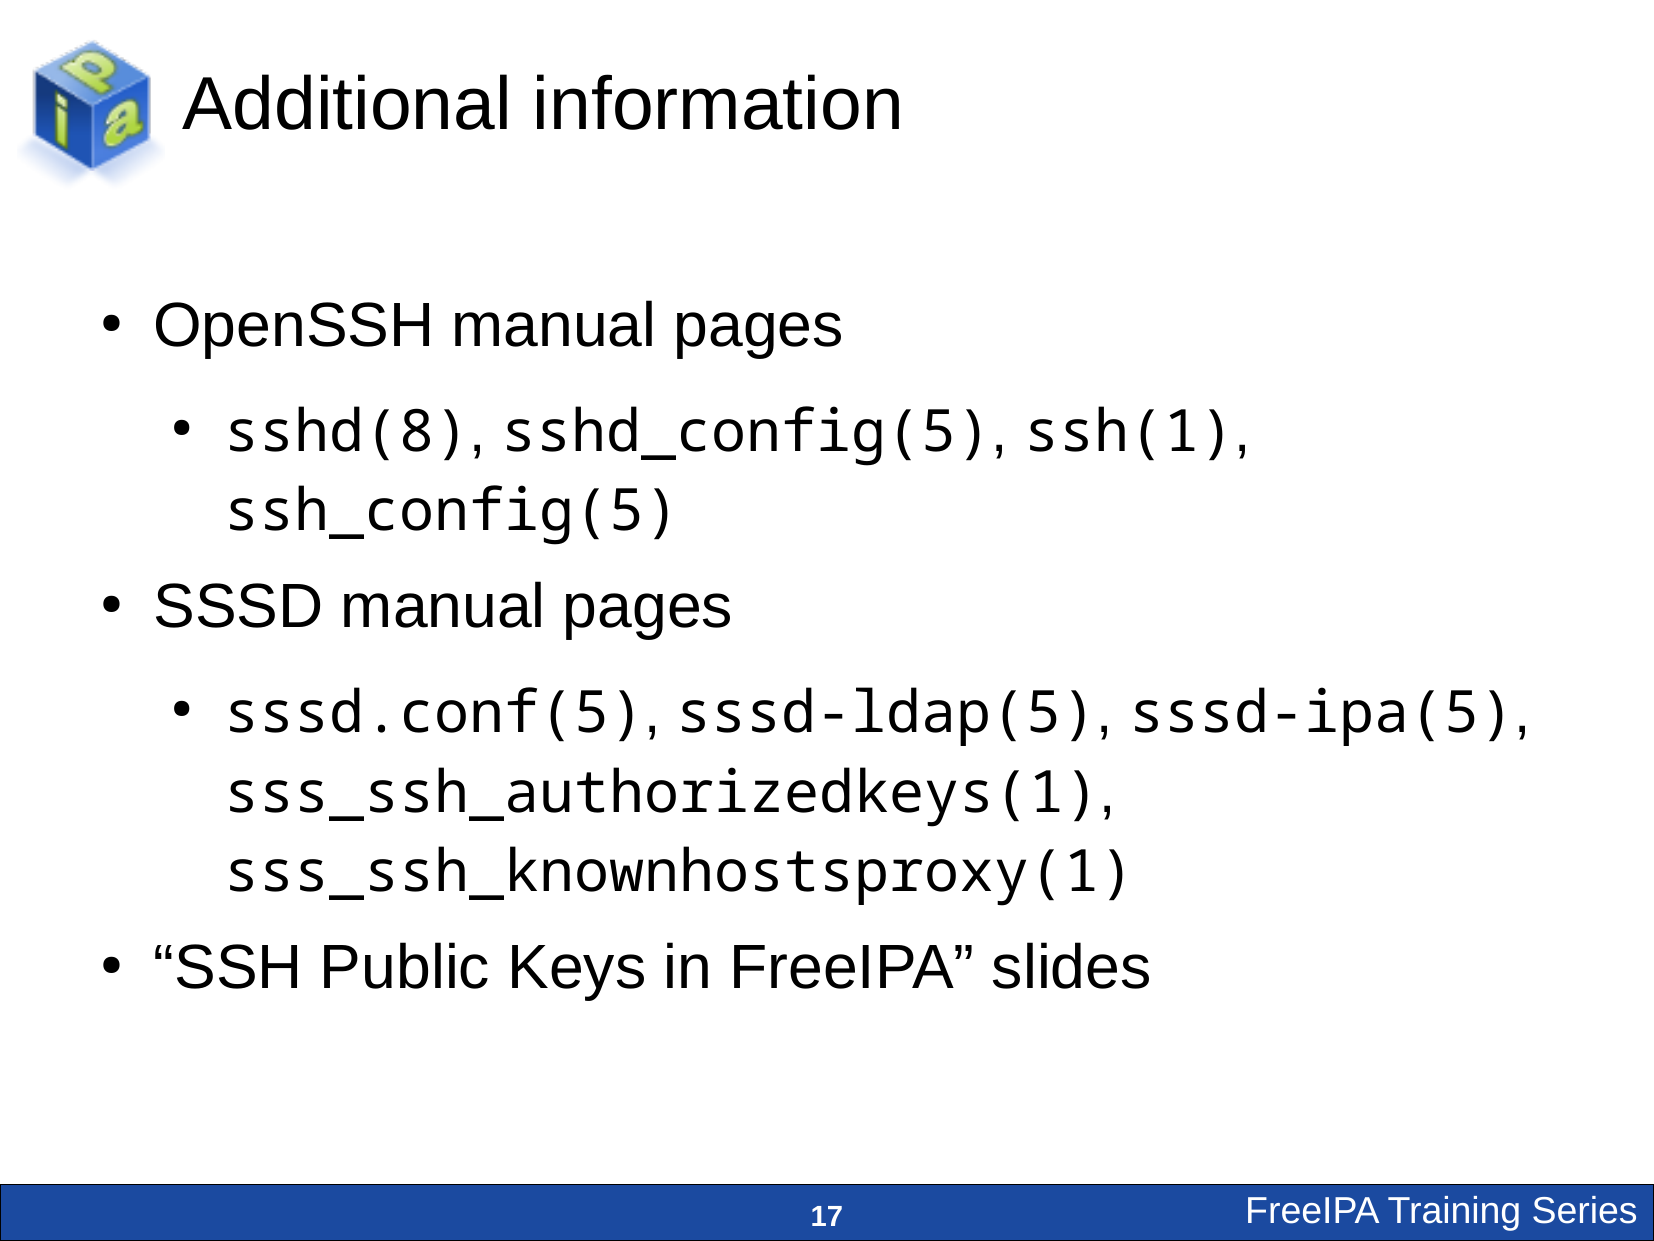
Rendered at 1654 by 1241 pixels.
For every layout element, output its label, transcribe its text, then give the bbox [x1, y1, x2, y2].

title Additional information [182, 31, 1579, 177]
picture [17, 34, 165, 193]
list OpenSSH manual pages sshd(8), sshd_config(5), ssh(1), ssh_config(5) SSSD manual pages sssd.conf(5), sssd-ldap(5), sssd-ipa(5), sss_ssh_authorizedkeys(1), sss_ssh_knownhostsproxy(1) “SSH Public Keys in FreeIPA” slides [82, 290, 1571, 1010]
